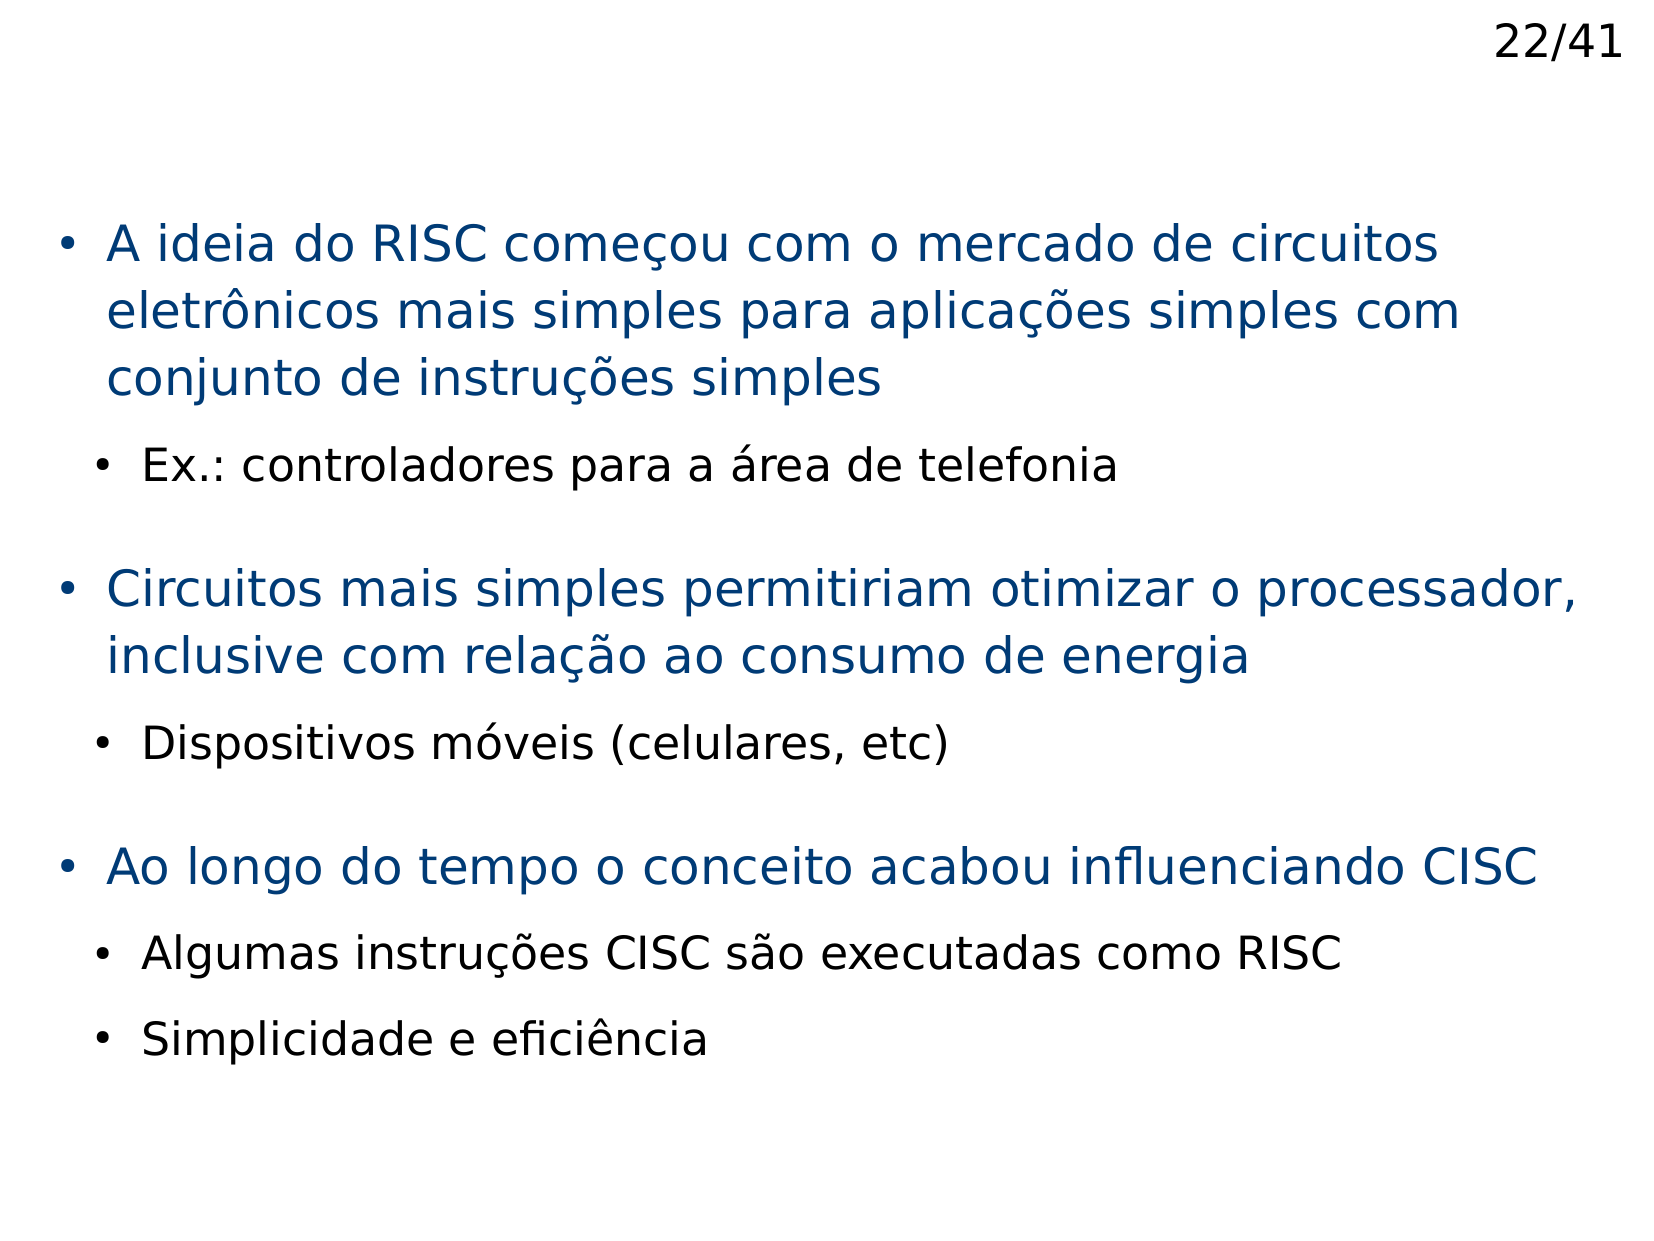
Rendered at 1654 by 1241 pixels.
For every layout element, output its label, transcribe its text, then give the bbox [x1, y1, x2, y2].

list A ideia do RISC começou com o mercado de circuitos eletrônicos mais simples para aplicações simples com conjunto de instruções simples Ex.: controladores para a área de telefonia Circuitos mais simples permitiriam otimizar o processador, inclusive com relação ao consumo de energia Dispositivos móveis (celulares, etc) Ao longo do tempo o conceito acabou influenciando CISC Algumas instruções CISC são executadas como RISC Simplicidade e eficiência [59, 206, 1625, 1211]
